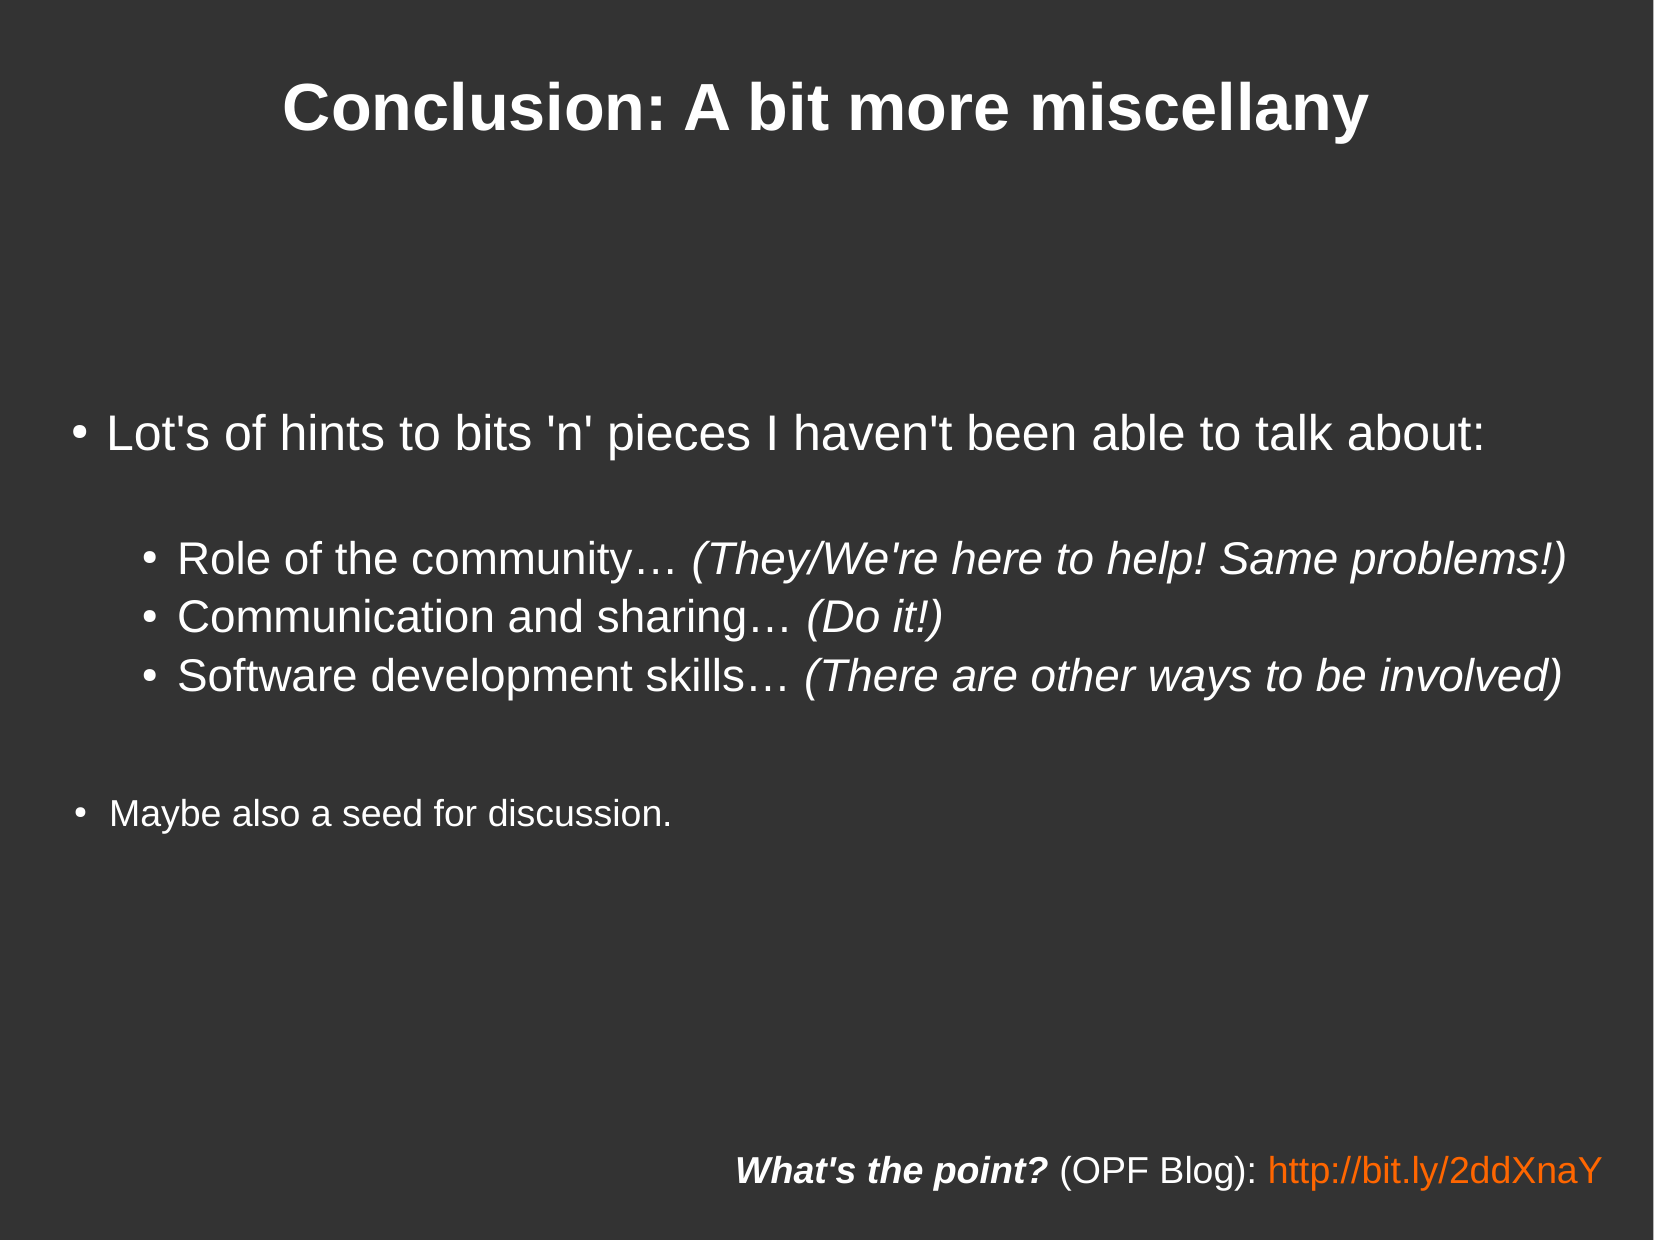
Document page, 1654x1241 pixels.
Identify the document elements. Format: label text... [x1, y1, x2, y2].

text_box Maybe also a seed for discussion. [59, 785, 1170, 843]
subtitle Lot's of hints to bits 'n' pieces I haven't been able to talk about: Role of the community… (They/We're here to help! Same problems!) Communication and sharing… (Do it!) Software development skills… (There are other ways to be involved) [70, 312, 1583, 786]
title Conclusion: A bit more miscellany [82, 49, 1571, 166]
text_box What's the point? (OPF Blog): http://bit.ly/2ddXnaY [720, 1142, 1629, 1199]
